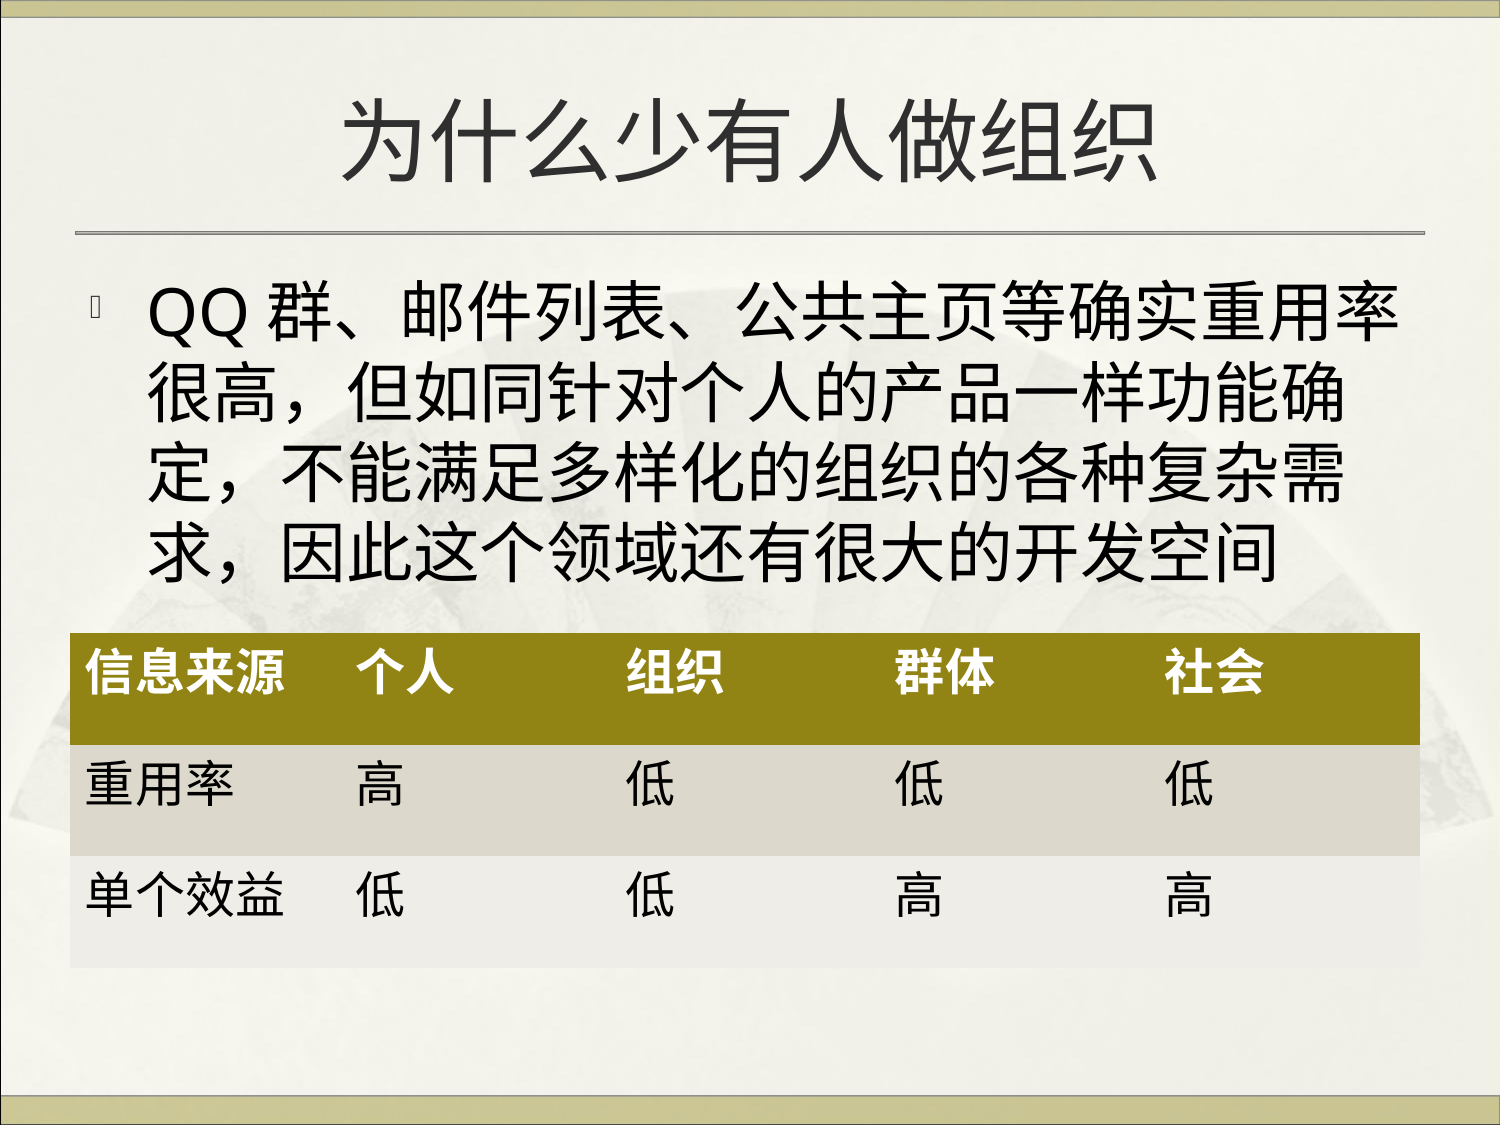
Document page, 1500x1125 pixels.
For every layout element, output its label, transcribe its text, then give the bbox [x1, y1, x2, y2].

table_cell 低 [610, 745, 880, 856]
table_cell 低 [610, 856, 880, 968]
table_header 个人 [340, 633, 610, 745]
title 为什么少有人做组织 [75, 45, 1426, 233]
table_cell 低 [1150, 745, 1420, 856]
table_cell 低 [340, 856, 610, 968]
table_cell 重用率 [70, 745, 340, 856]
list QQ群、邮件列表、公共主页等确实重用率很高，但如同针对个人的产品一样功能确定，不能满足多样化的组织的各种复杂需求，因此这个领域还有很大的开发空间 [75, 262, 1426, 1032]
table_header 组织 [610, 633, 880, 745]
picture [0, 0, 1500, 1125]
table_cell 高 [340, 745, 610, 856]
table_cell 低 [880, 745, 1150, 856]
table_header 社会 [1150, 633, 1420, 745]
table_cell 高 [1150, 856, 1420, 968]
table_header 群体 [880, 633, 1150, 745]
table_cell 高 [880, 856, 1150, 968]
table_header 信息来源 [70, 633, 340, 745]
table_cell 单个效益 [70, 856, 340, 968]
